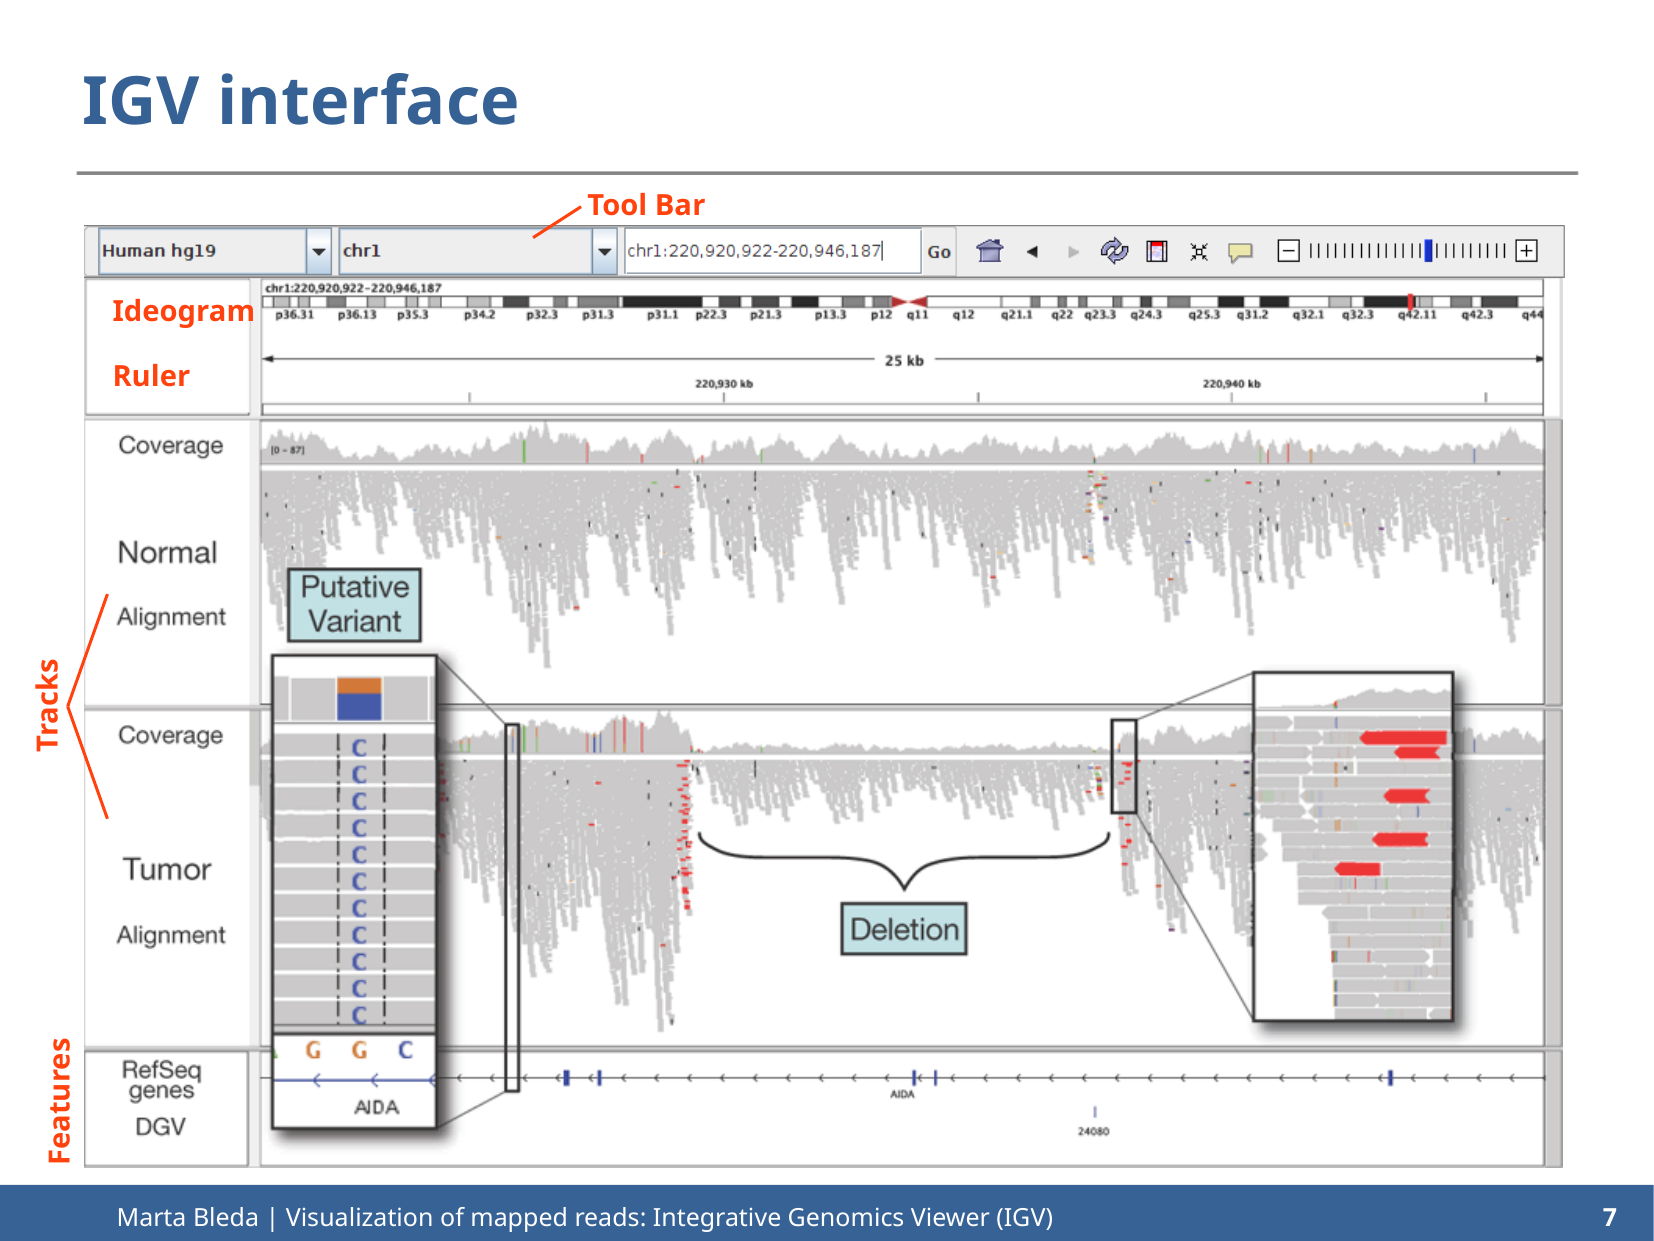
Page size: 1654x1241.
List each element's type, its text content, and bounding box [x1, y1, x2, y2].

text_box Tracks [19, 583, 68, 768]
title IGV interface [82, 49, 1571, 148]
text_box Ideogram [97, 283, 282, 332]
text_box Tool Bar [572, 176, 757, 226]
picture [74, 170, 1580, 175]
text_box Features [30, 996, 80, 1181]
text_box Ruler [97, 348, 282, 397]
picture [84, 225, 1565, 1168]
